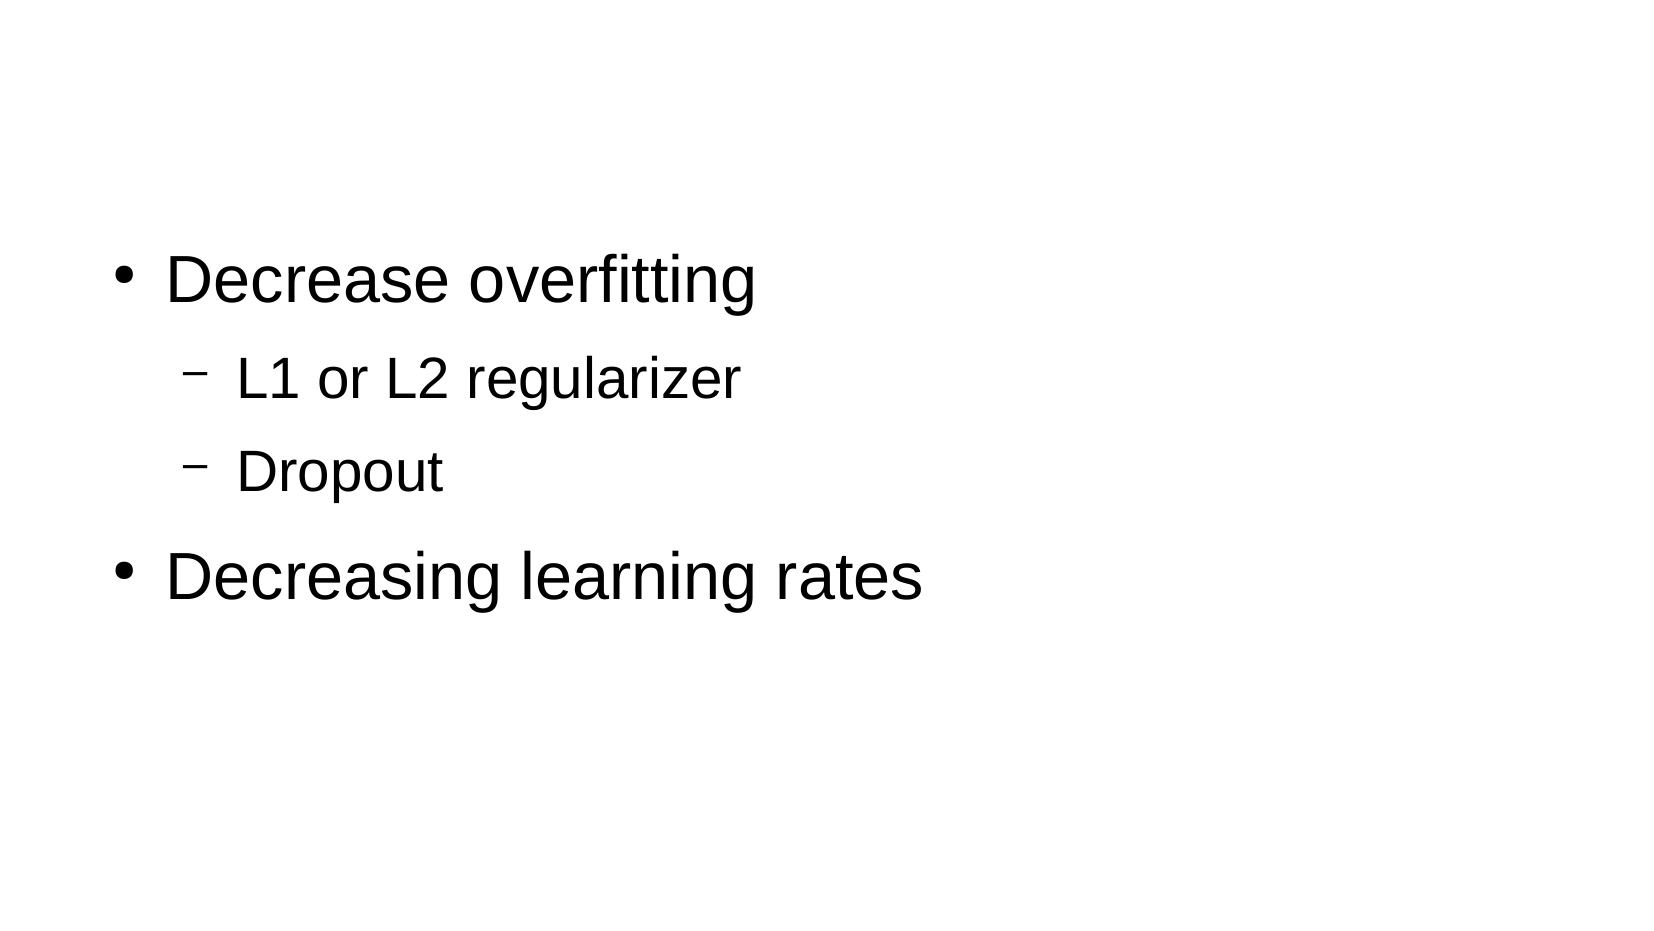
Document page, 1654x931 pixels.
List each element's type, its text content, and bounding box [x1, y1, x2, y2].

list Decrease overfitting L1 or L2 regularizer Dropout Decreasing learning rates [94, 236, 1583, 776]
